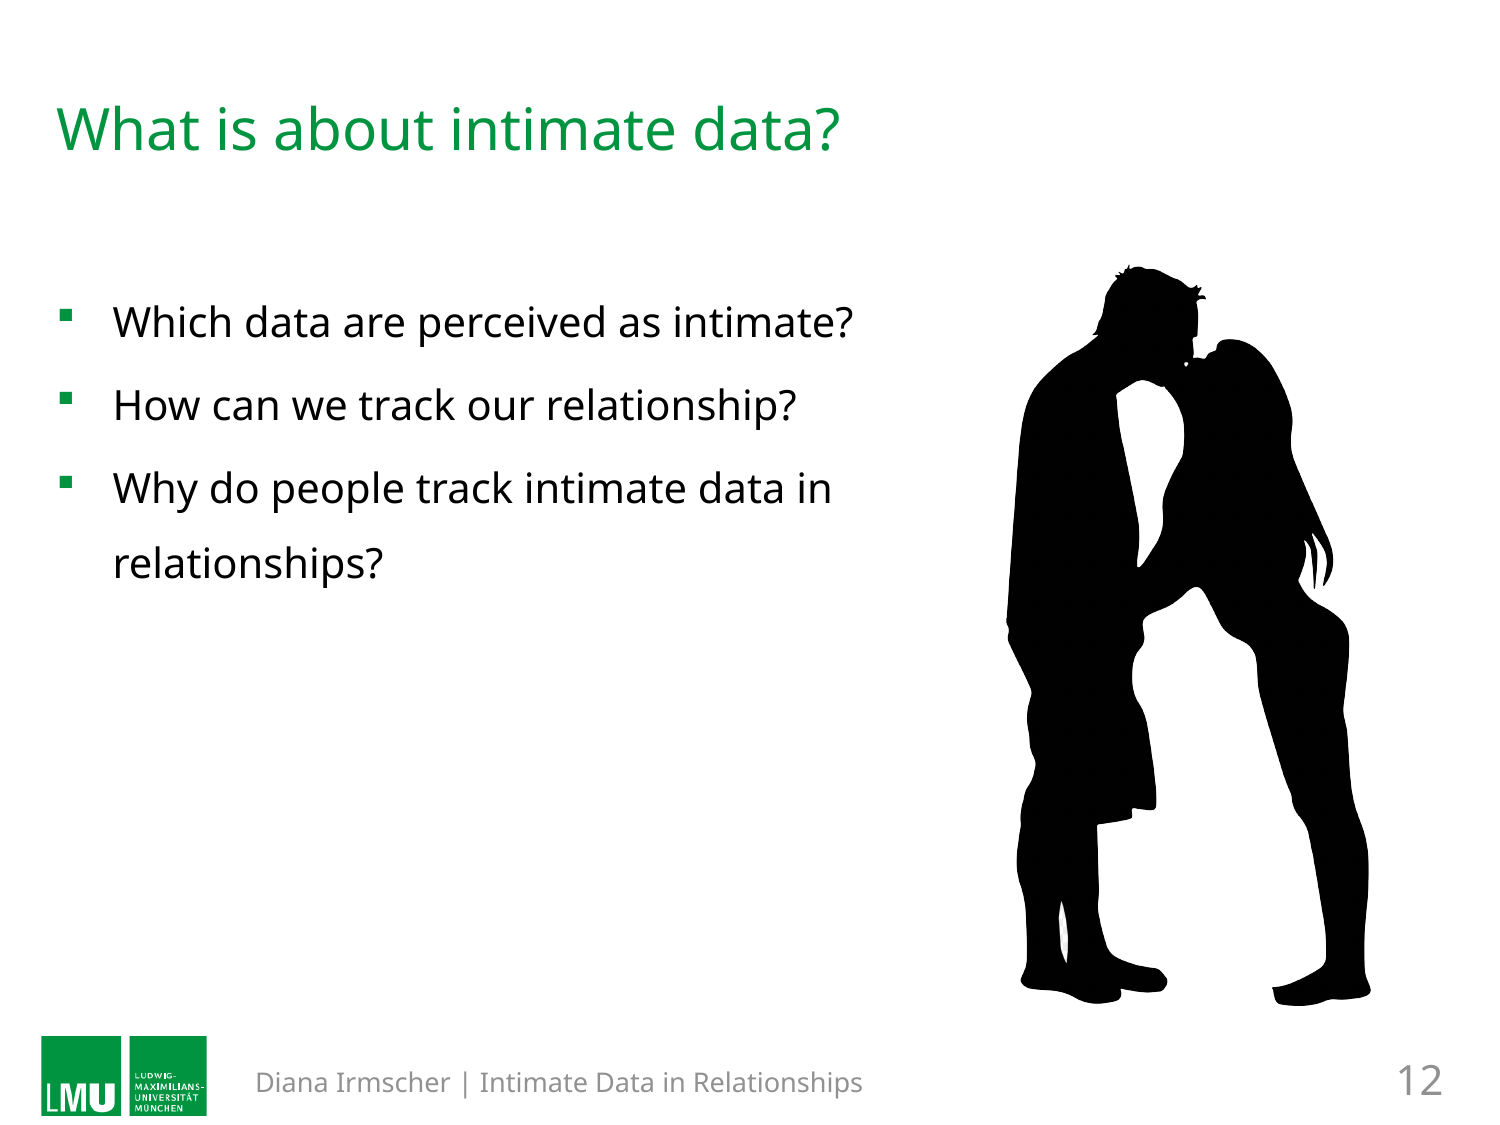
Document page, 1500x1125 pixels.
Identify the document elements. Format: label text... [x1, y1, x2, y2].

list Which data are perceived as intimate? How can we track our relationship? Why do people track intimate data in relationships? [41, 263, 981, 1008]
title What is about intimate data? [41, 37, 1459, 217]
footer Diana Irmscher | Intimate Data in Relationships [240, 1046, 963, 1117]
slide_number <number> [1014, 1046, 1459, 1117]
picture [1006, 264, 1371, 1007]
